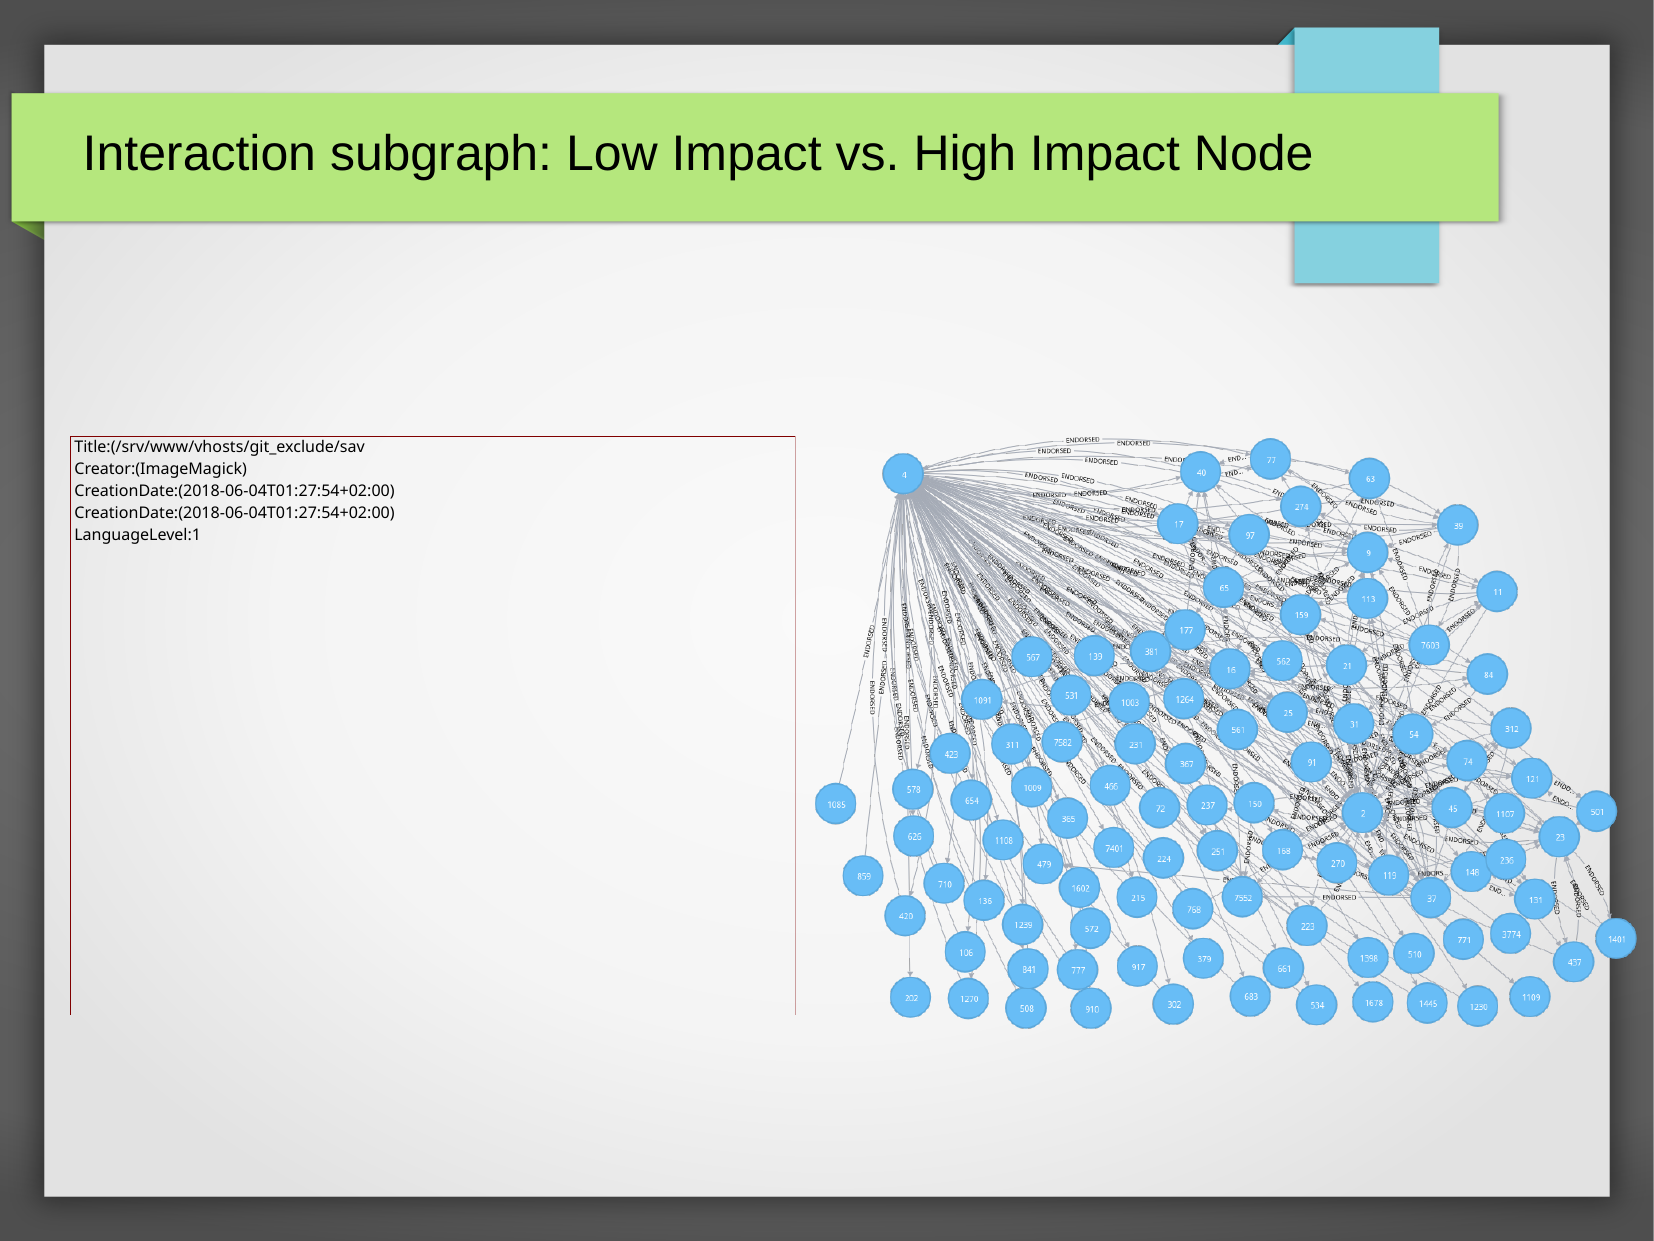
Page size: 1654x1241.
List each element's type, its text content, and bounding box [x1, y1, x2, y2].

picture [0, 0, 1654, 1241]
title Interaction subgraph: Low Impact vs. High Impact Node [82, 94, 1483, 213]
